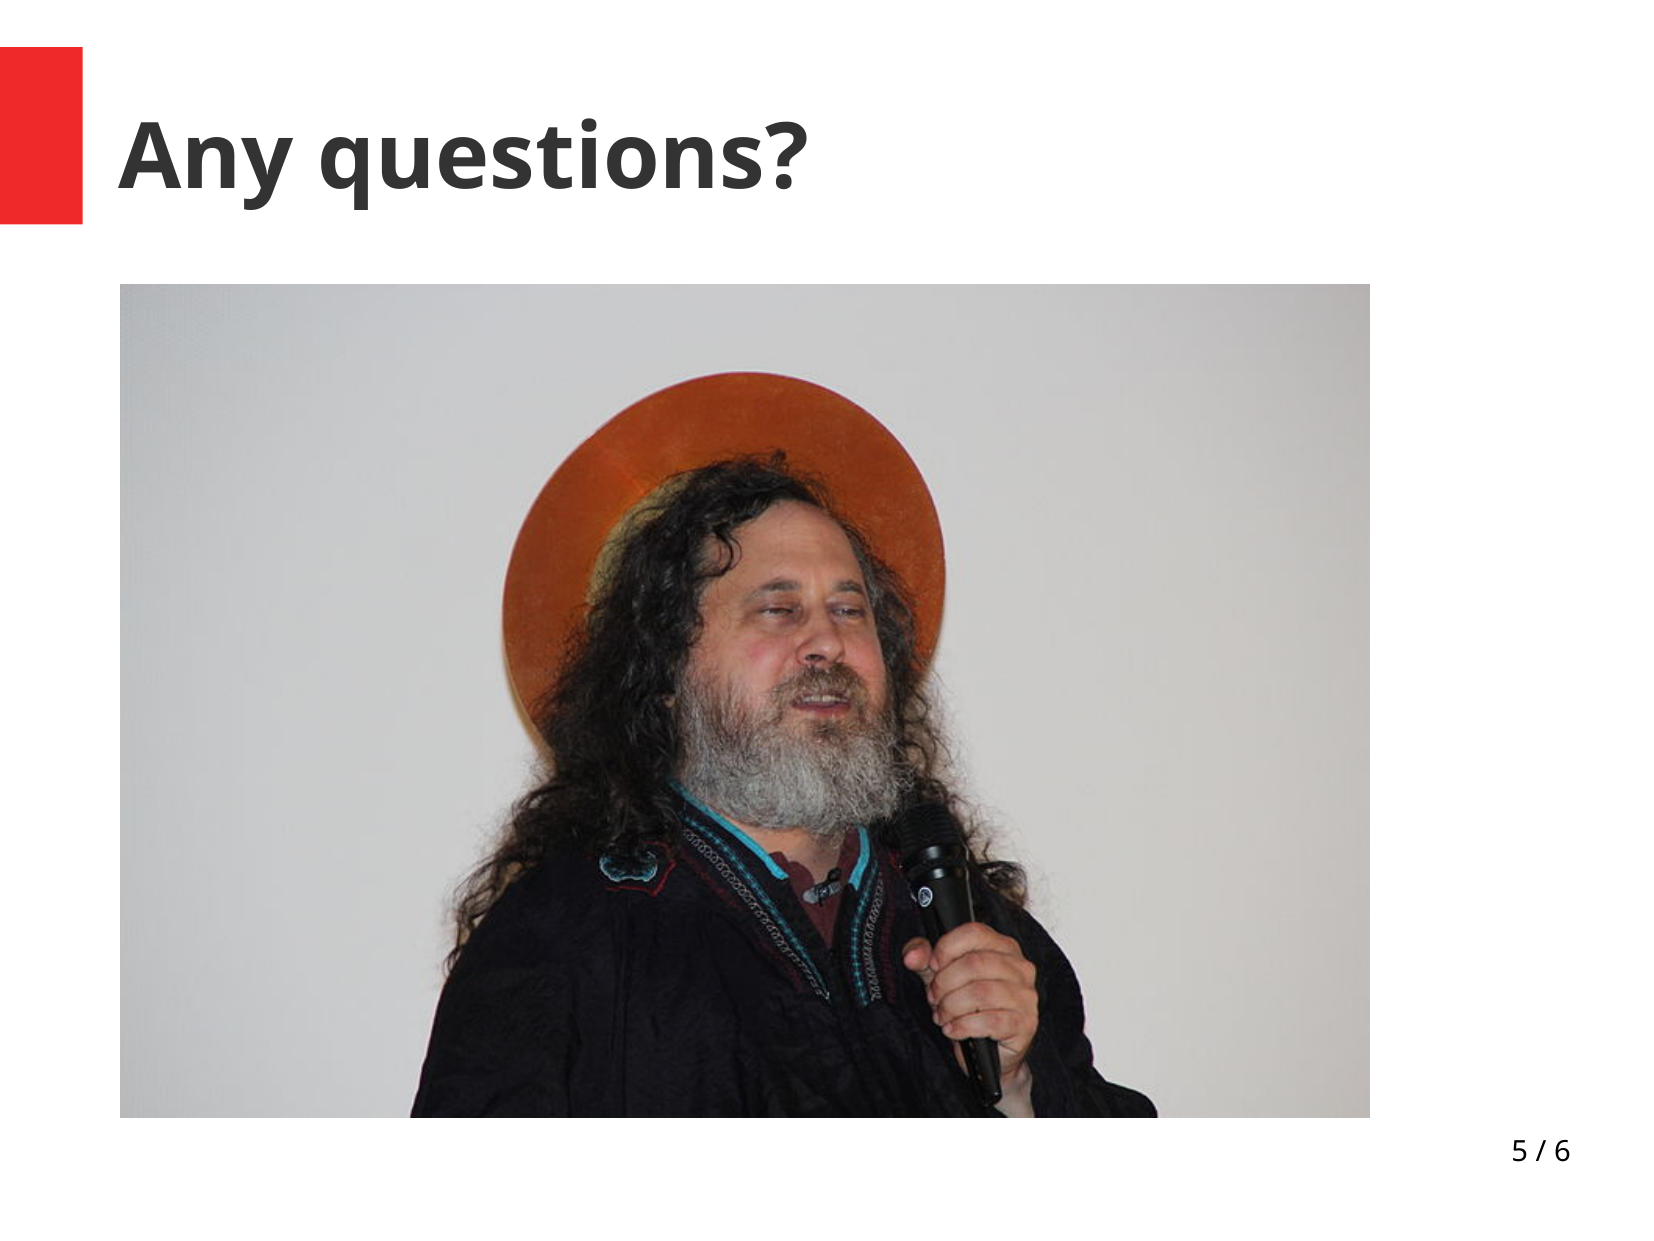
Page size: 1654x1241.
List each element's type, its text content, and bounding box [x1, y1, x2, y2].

title Any questions? [118, 49, 1571, 257]
picture [120, 284, 1370, 1118]
